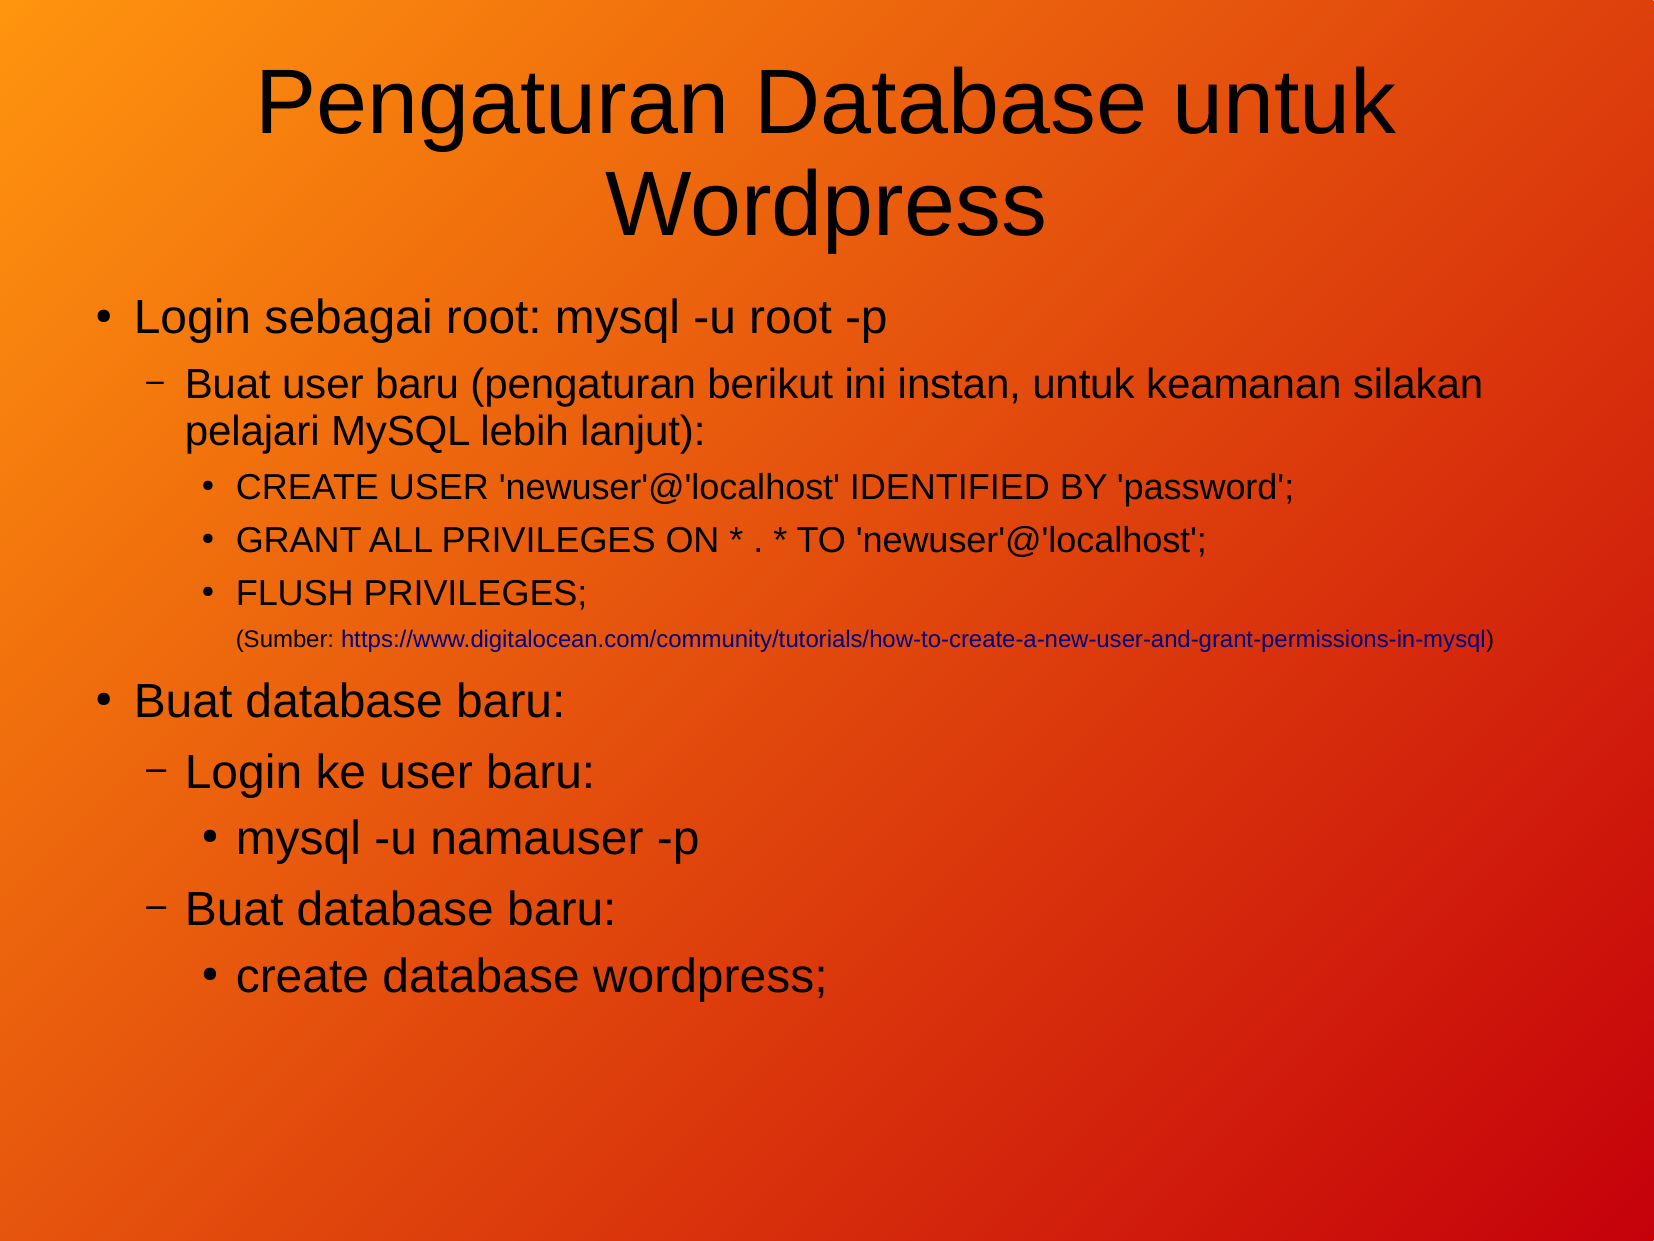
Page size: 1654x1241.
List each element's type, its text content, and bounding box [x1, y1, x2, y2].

title Pengaturan Database untuk Wordpress [82, 49, 1571, 257]
list Login sebagai root: mysql -u root -p Buat user baru (pengaturan berikut ini instan, untuk keamanan silakan pelajari MySQL lebih lanjut): CREATE USER 'newuser'@'localhost' IDENTIFIED BY 'password'; GRANT ALL PRIVILEGES ON * . * TO 'newuser'@'localhost'; FLUSH PRIVILEGES; (Sumber: https://www.digitalocean.com/community/tutorials/how-to-create-a-new-user-and-grant-permissions-in-mysql) Buat database baru: Login ke user baru: mysql -u namauser -p Buat database baru: create database wordpress; [82, 290, 1571, 1010]
